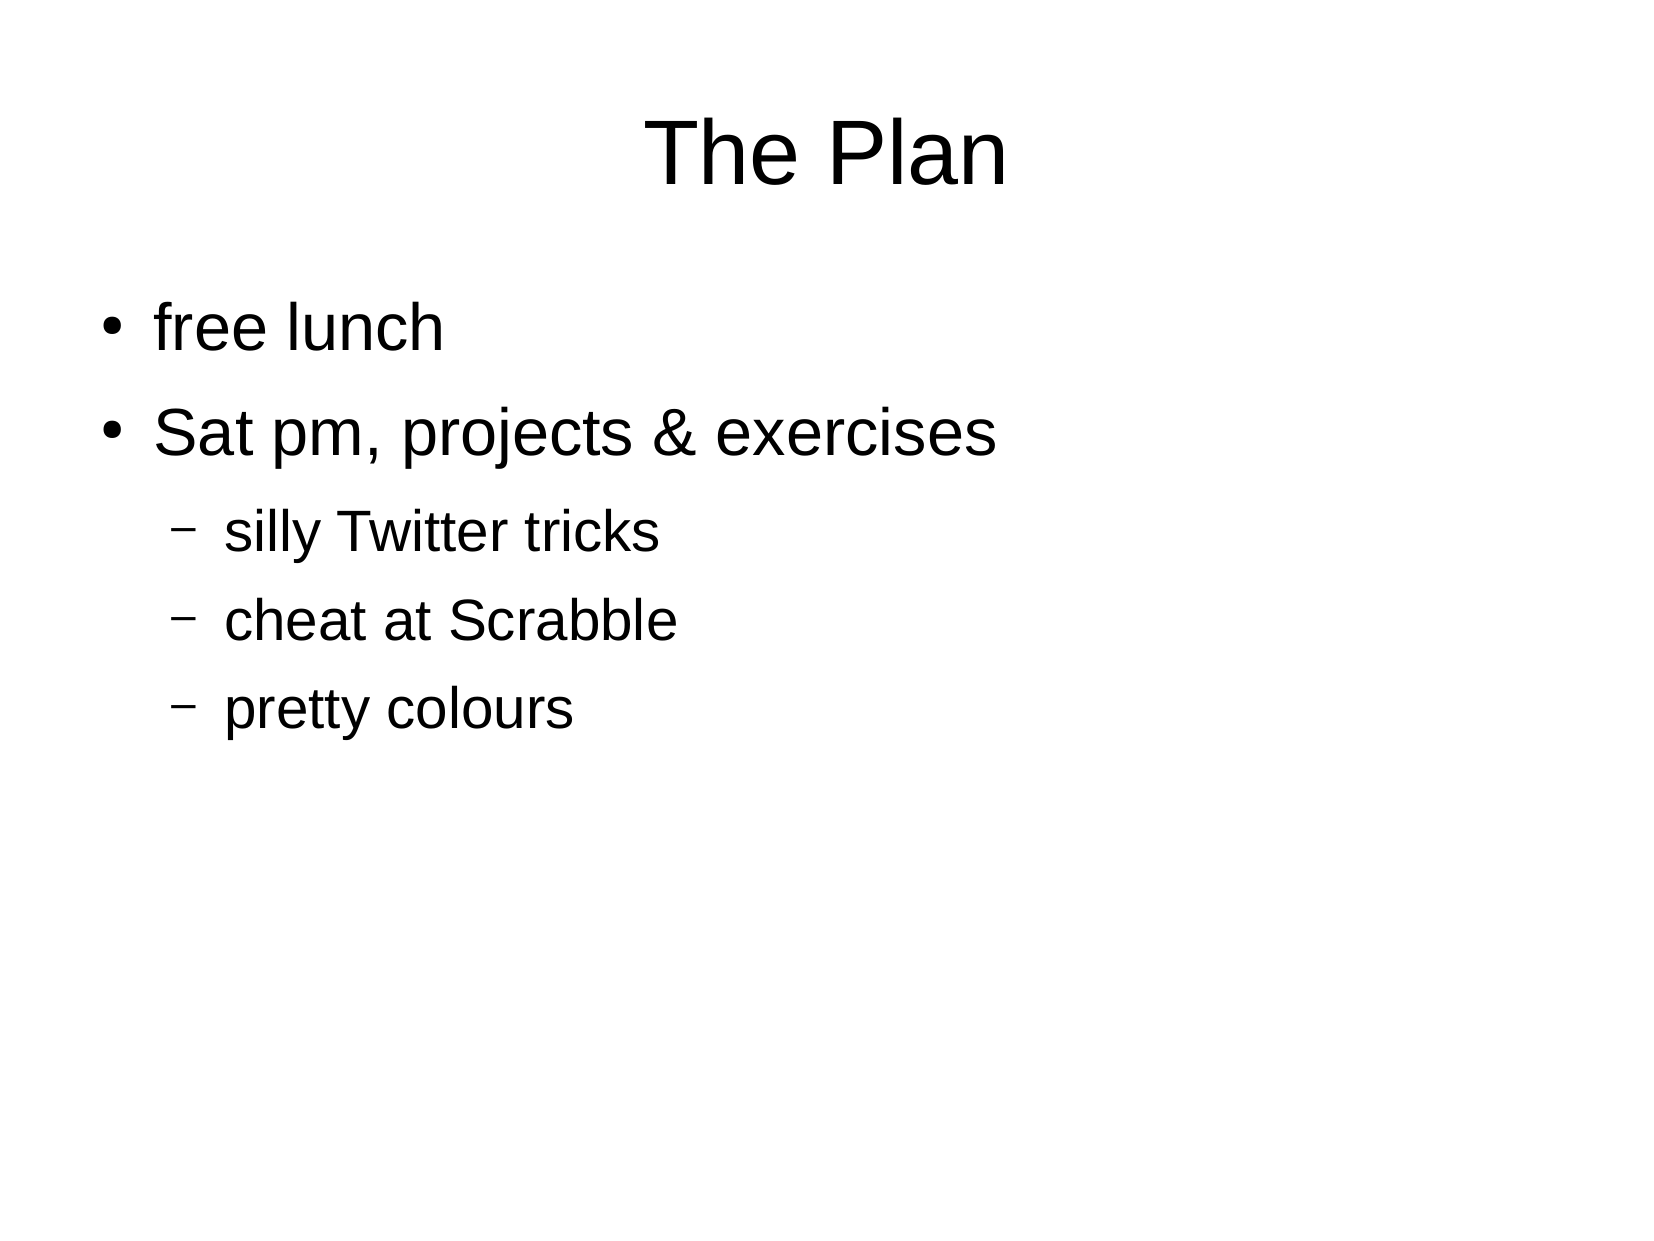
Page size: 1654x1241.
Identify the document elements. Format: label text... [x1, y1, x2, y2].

list free lunch Sat pm, projects & exercises silly Twitter tricks cheat at Scrabble pretty colours [82, 290, 1538, 1010]
title The Plan [82, 49, 1571, 257]
